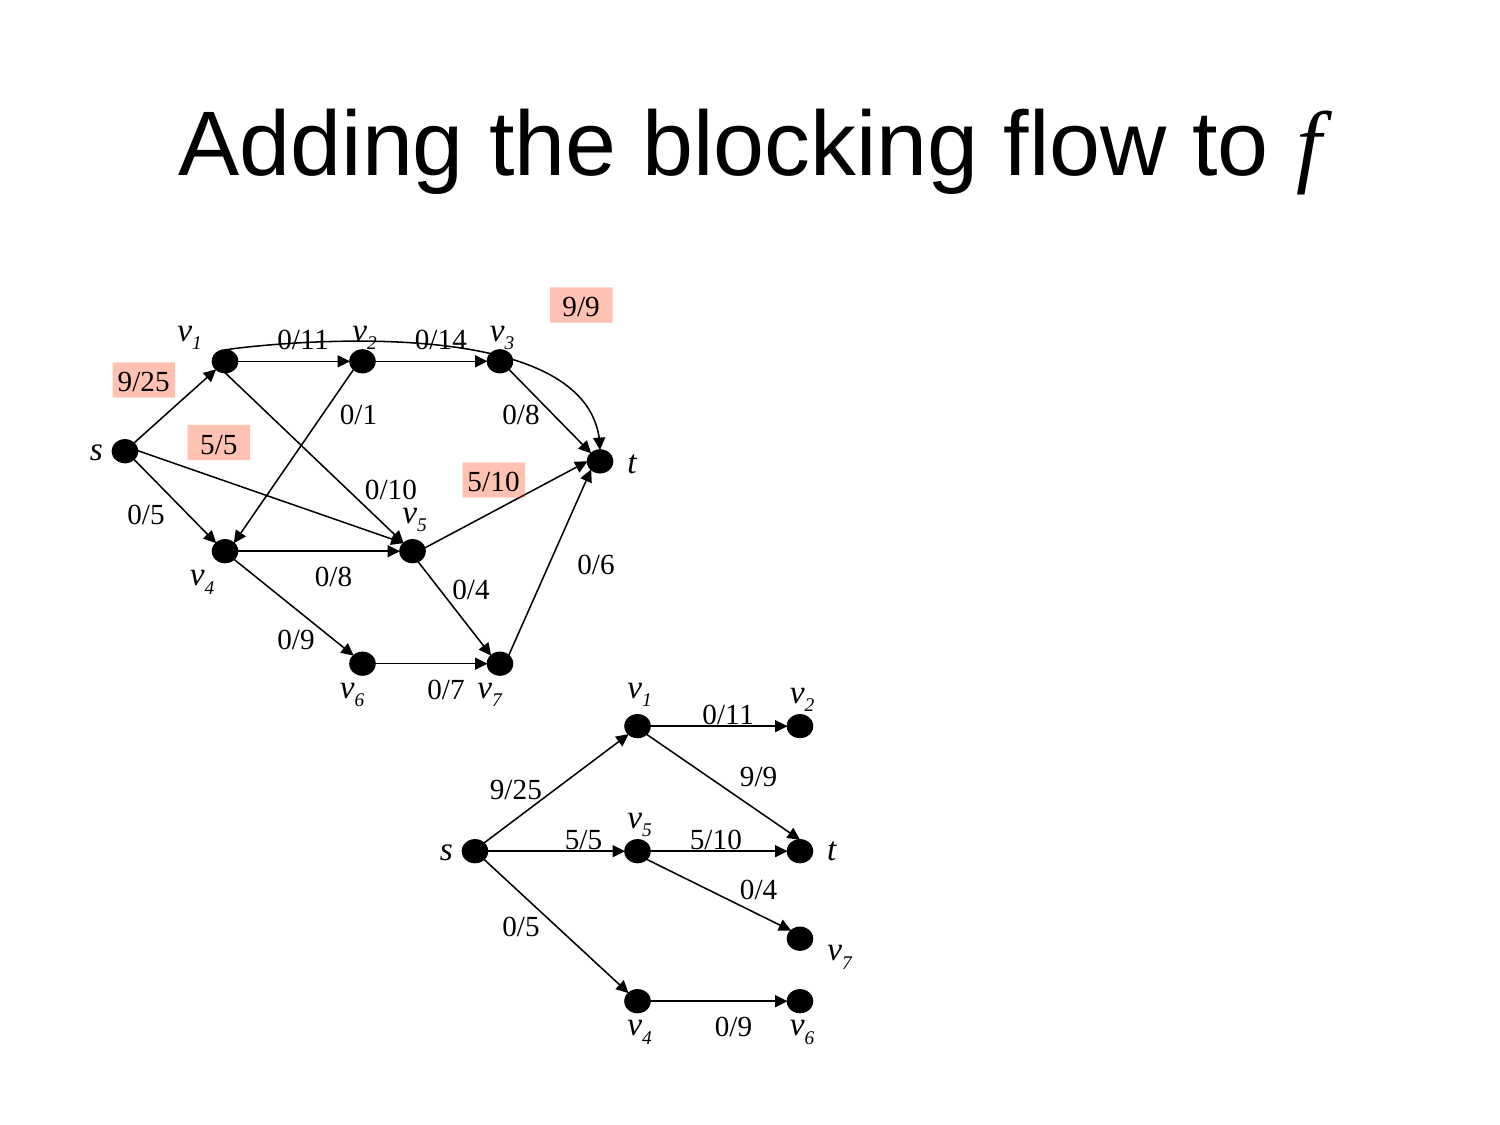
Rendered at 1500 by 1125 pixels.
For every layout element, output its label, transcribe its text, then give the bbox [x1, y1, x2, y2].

text_box [415, 550, 426, 561]
text_box [487, 361, 513, 373]
text_box [407, 544, 424, 552]
text_box [212, 350, 238, 373]
text_box 0/8 [300, 549, 388, 601]
text_box 9/9 [549, 287, 613, 323]
text_box [352, 652, 373, 657]
text_box 0/11 [262, 312, 351, 363]
text_box [126, 439, 138, 449]
text_box s [425, 819, 476, 876]
text_box 9/25 [474, 762, 563, 813]
text_box [638, 849, 650, 863]
text_box 0/9 [262, 612, 351, 663]
text_box v7 [462, 657, 550, 719]
text_box 0/6 [562, 537, 651, 588]
text_box t [612, 432, 663, 488]
text_box 9/25 [112, 362, 176, 398]
text_box [350, 361, 375, 373]
text_box 0/4 [724, 862, 813, 913]
text_box 9/9 [724, 749, 813, 801]
text_box [217, 539, 233, 544]
title Adding the blocking flow to f [75, 45, 1426, 233]
text_box 0/7 [412, 662, 501, 713]
text_box t [812, 819, 863, 876]
text_box [787, 927, 812, 951]
text_box [587, 450, 612, 473]
text_box 5/5 [187, 424, 251, 461]
text_box v4 [612, 994, 700, 1056]
text_box v5 [612, 787, 700, 849]
text_box 5/10 [462, 462, 526, 498]
text_box 0/5 [487, 899, 576, 951]
text_box [629, 989, 648, 994]
text_box 0/14 [399, 312, 488, 363]
text_box 0/4 [437, 562, 526, 613]
text_box 0/11 [687, 687, 775, 738]
text_box v3 [474, 299, 563, 361]
text_box 0/9 [699, 999, 788, 1051]
text_box 0/1 [324, 387, 413, 438]
text_box v2 [774, 662, 863, 724]
text_box 5/10 [675, 812, 763, 863]
text_box [624, 714, 650, 738]
text_box v4 [174, 544, 263, 606]
text_box [476, 839, 488, 863]
text_box v5 [387, 482, 475, 544]
text_box v6 [774, 994, 863, 1056]
text_box [404, 557, 417, 563]
text_box [787, 839, 812, 862]
text_box 5/5 [549, 812, 638, 863]
text_box 0/8 [487, 387, 576, 438]
text_box [790, 989, 810, 994]
text_box v1 [232, 349, 250, 361]
text_box s [74, 419, 126, 476]
text_box v1 [162, 299, 250, 361]
text_box [400, 544, 410, 559]
text_box 0/5 [112, 487, 201, 538]
text_box 0/10 [349, 462, 438, 513]
text_box [787, 724, 813, 738]
text_box v2 [337, 299, 426, 361]
text_box [126, 448, 138, 463]
text_box v7 [812, 919, 901, 981]
text_box [489, 652, 508, 657]
text_box v6 [324, 657, 413, 719]
text_box v1 [612, 657, 700, 719]
